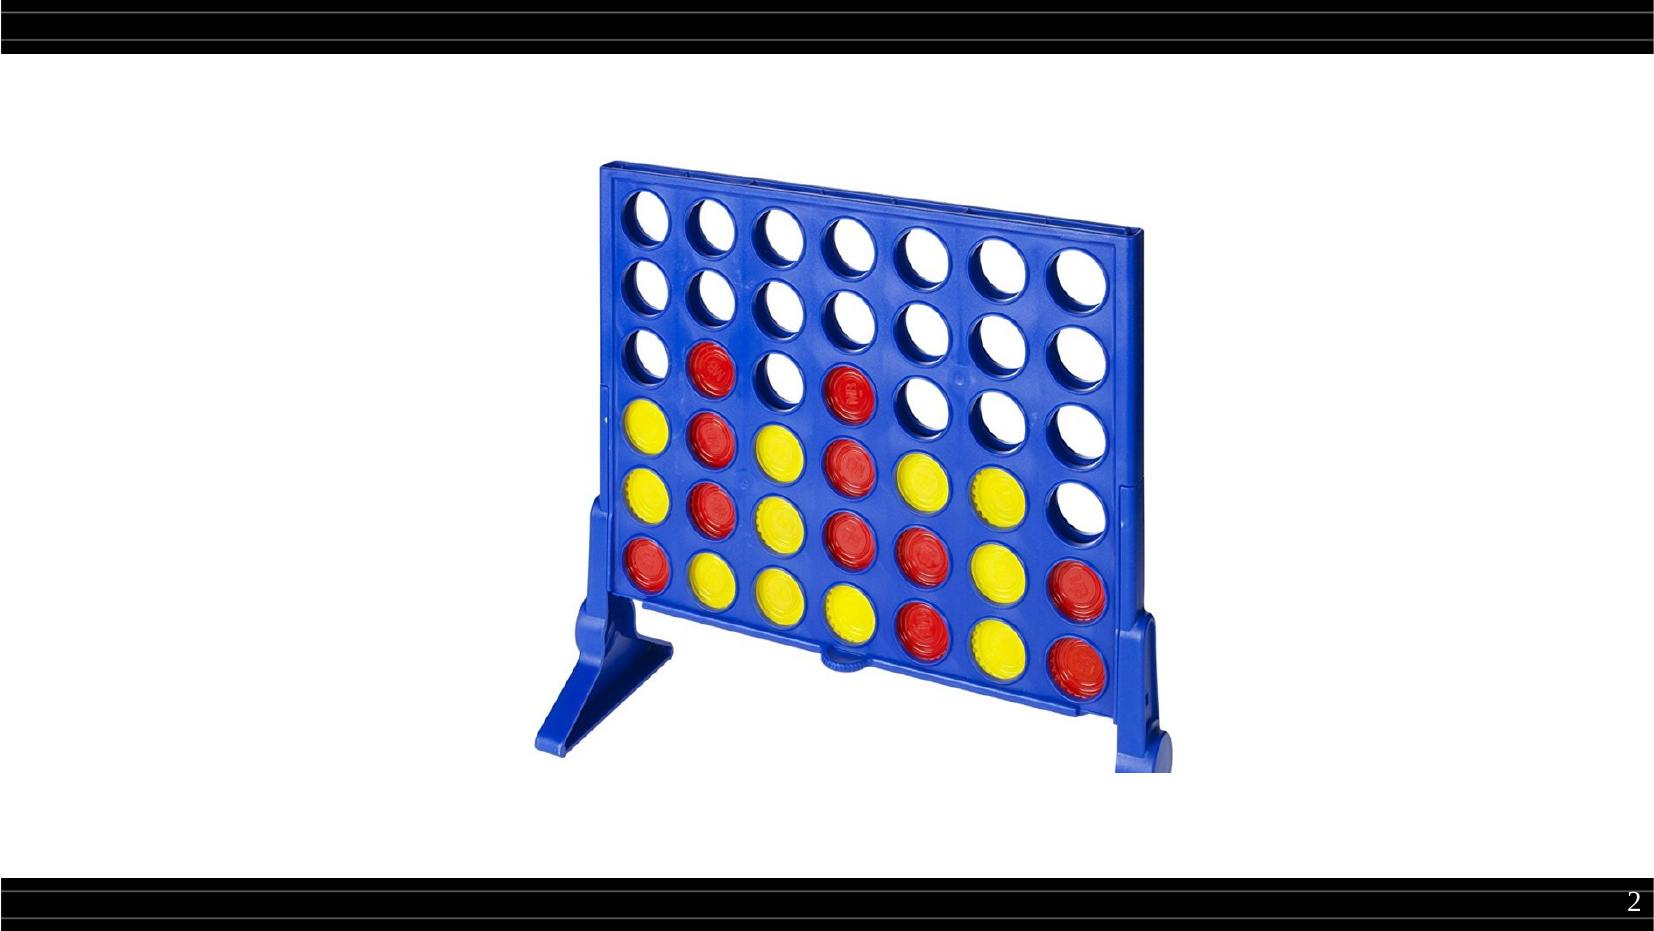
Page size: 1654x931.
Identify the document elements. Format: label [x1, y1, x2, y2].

picture [417, 142, 1258, 773]
picture [1, 878, 1654, 931]
picture [1, 0, 1654, 54]
